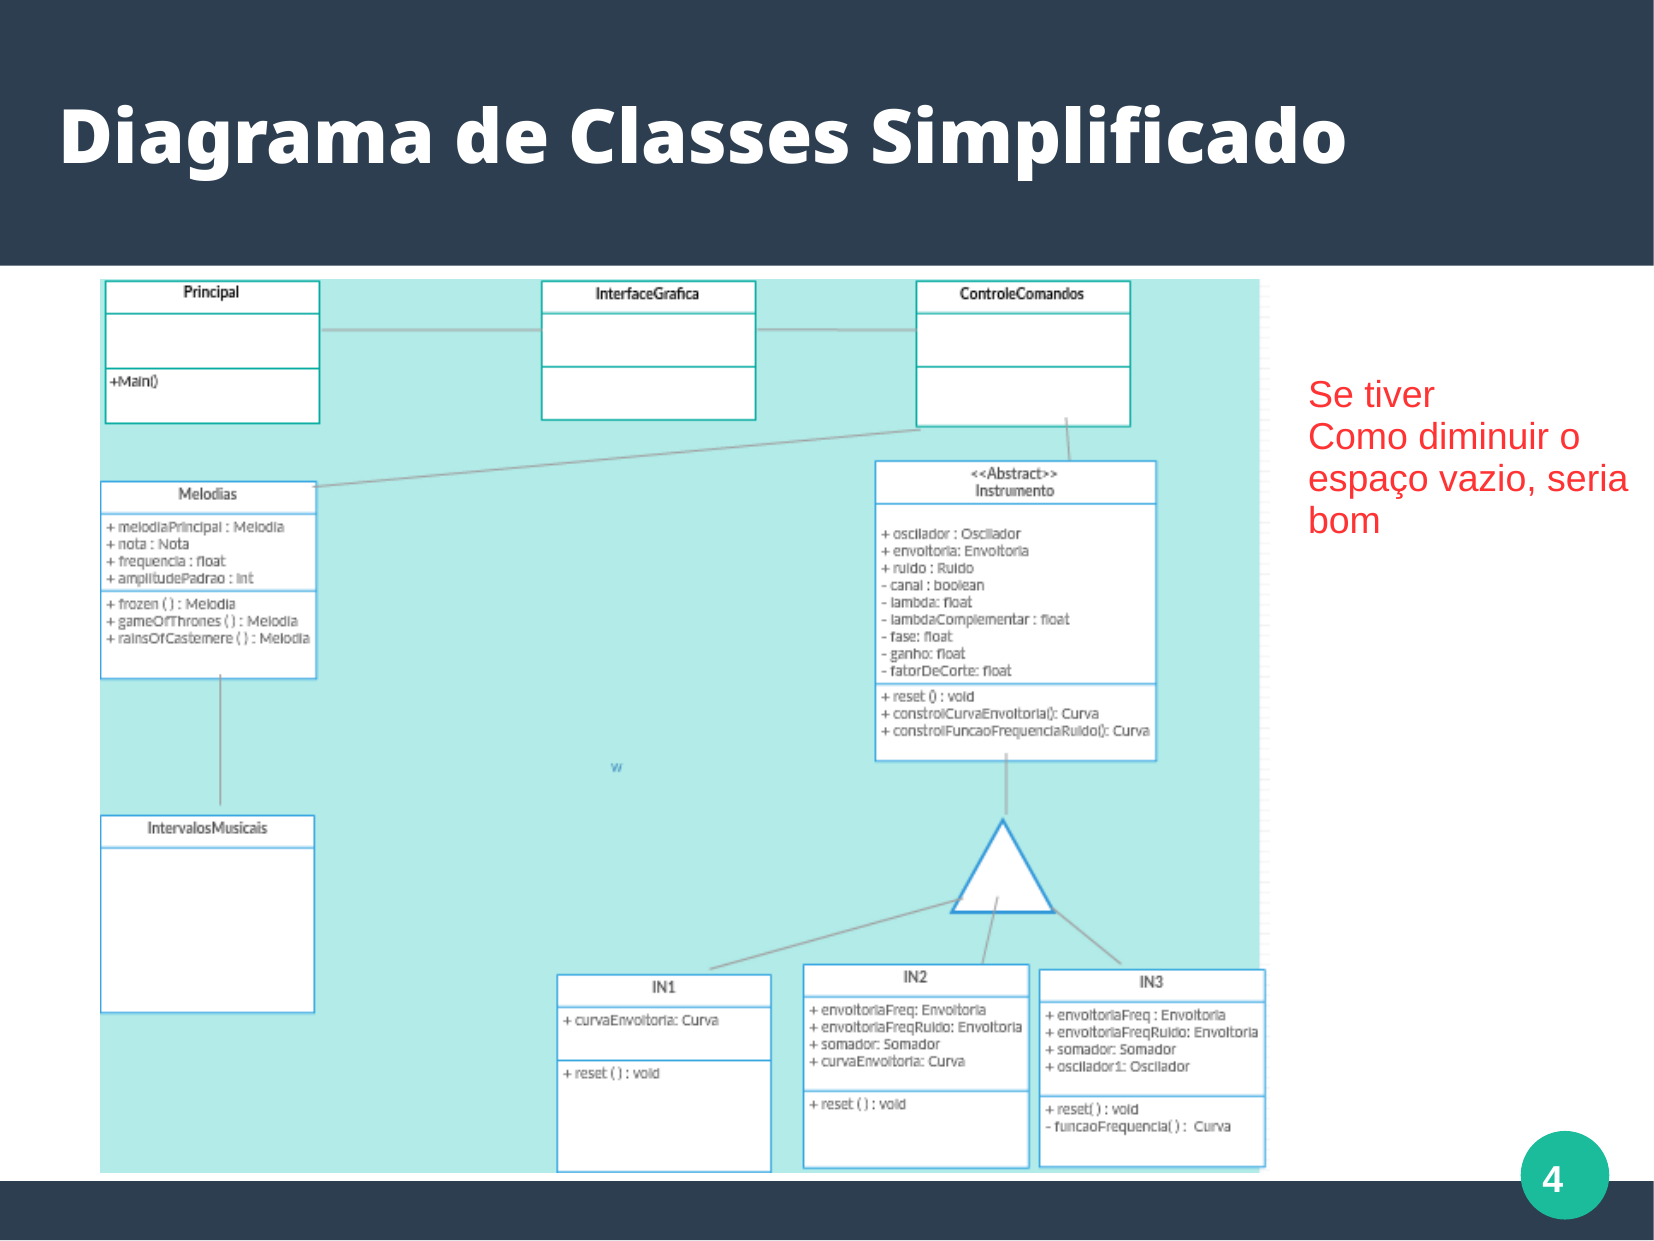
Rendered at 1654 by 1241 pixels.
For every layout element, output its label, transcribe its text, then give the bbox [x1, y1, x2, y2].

title Diagrama de Classes Simplificado [59, 55, 1595, 213]
text_box Se tiver Como diminuir o espaço vazio, seria bom [1293, 366, 1654, 549]
picture [100, 279, 1270, 1173]
